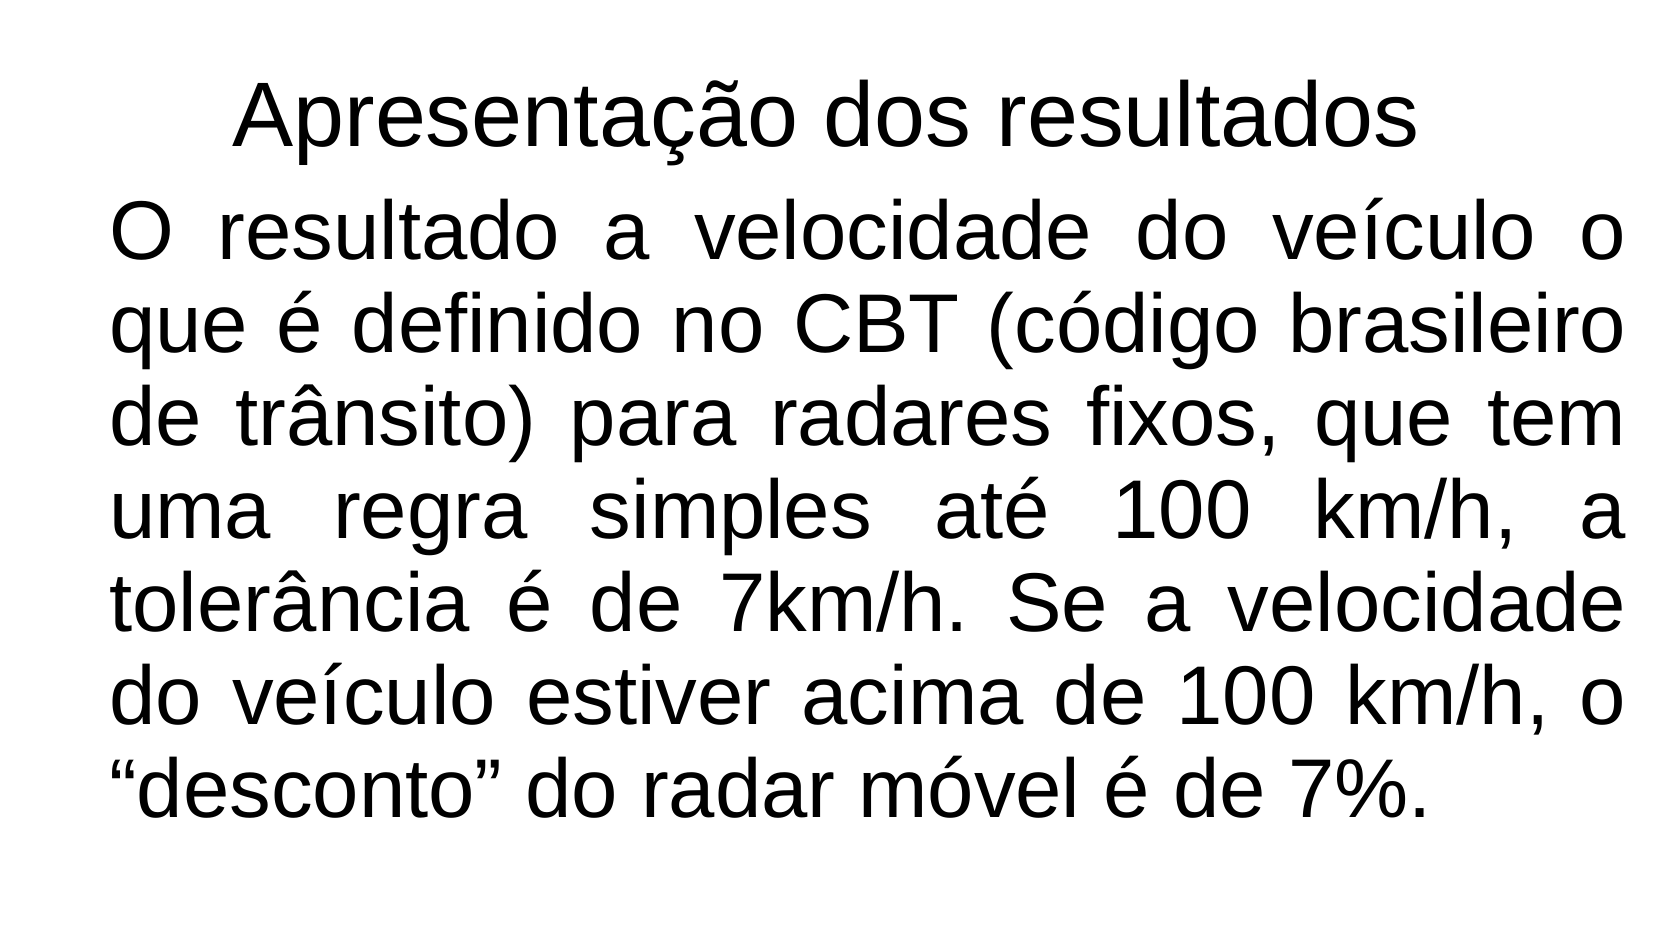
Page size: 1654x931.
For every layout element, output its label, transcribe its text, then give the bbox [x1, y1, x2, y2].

title Apresentação dos resultados [82, 12, 1571, 218]
text_box O resultado a velocidade do veículo o que é definido no CBT (código brasileiro de trânsito) para radares fixos, que tem uma regra simples até 100 km/h, a tolerância é de 7km/h. Se a velocidade do veículo estiver acima de 100 km/h, o “desconto” do radar móvel é de 7%. [94, 177, 1642, 844]
